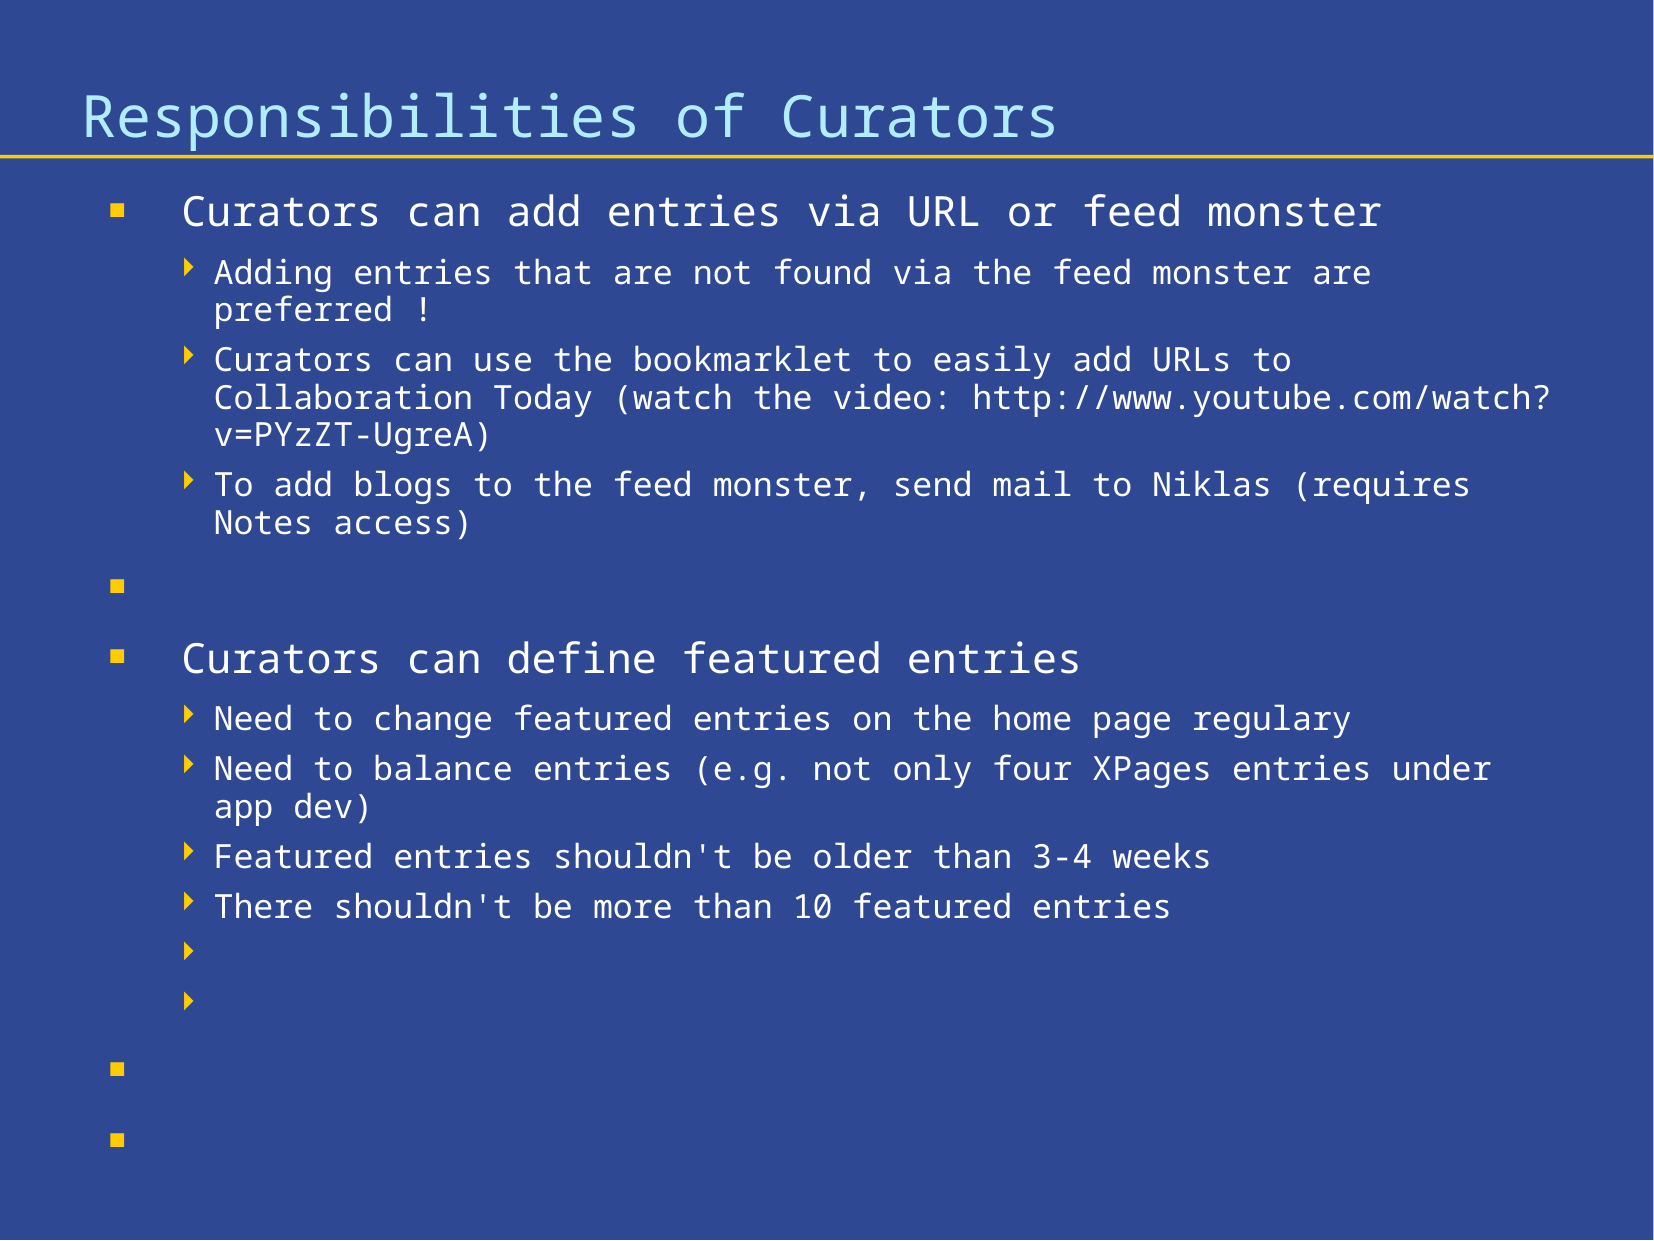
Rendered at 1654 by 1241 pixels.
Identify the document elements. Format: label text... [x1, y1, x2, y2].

list Curators can add entries via URL or feed monster Adding entries that are not found via the feed monster are preferred ! Curators can use the bookmarklet to easily add URLs to Collaboration Today (watch the video: http://www.youtube.com/watch?v=PYzZT-UgreA) To add blogs to the feed monster, send mail to Niklas (requires Notes access) Curators can define featured entries Need to change featured entries on the home page regulary Need to balance entries (e.g. not only four XPages entries under app dev) Featured entries shouldn't be older than 3-4 weeks There shouldn't be more than 10 featured entries [110, 189, 1570, 1017]
title Responsibilities of Curators [81, 60, 1573, 151]
